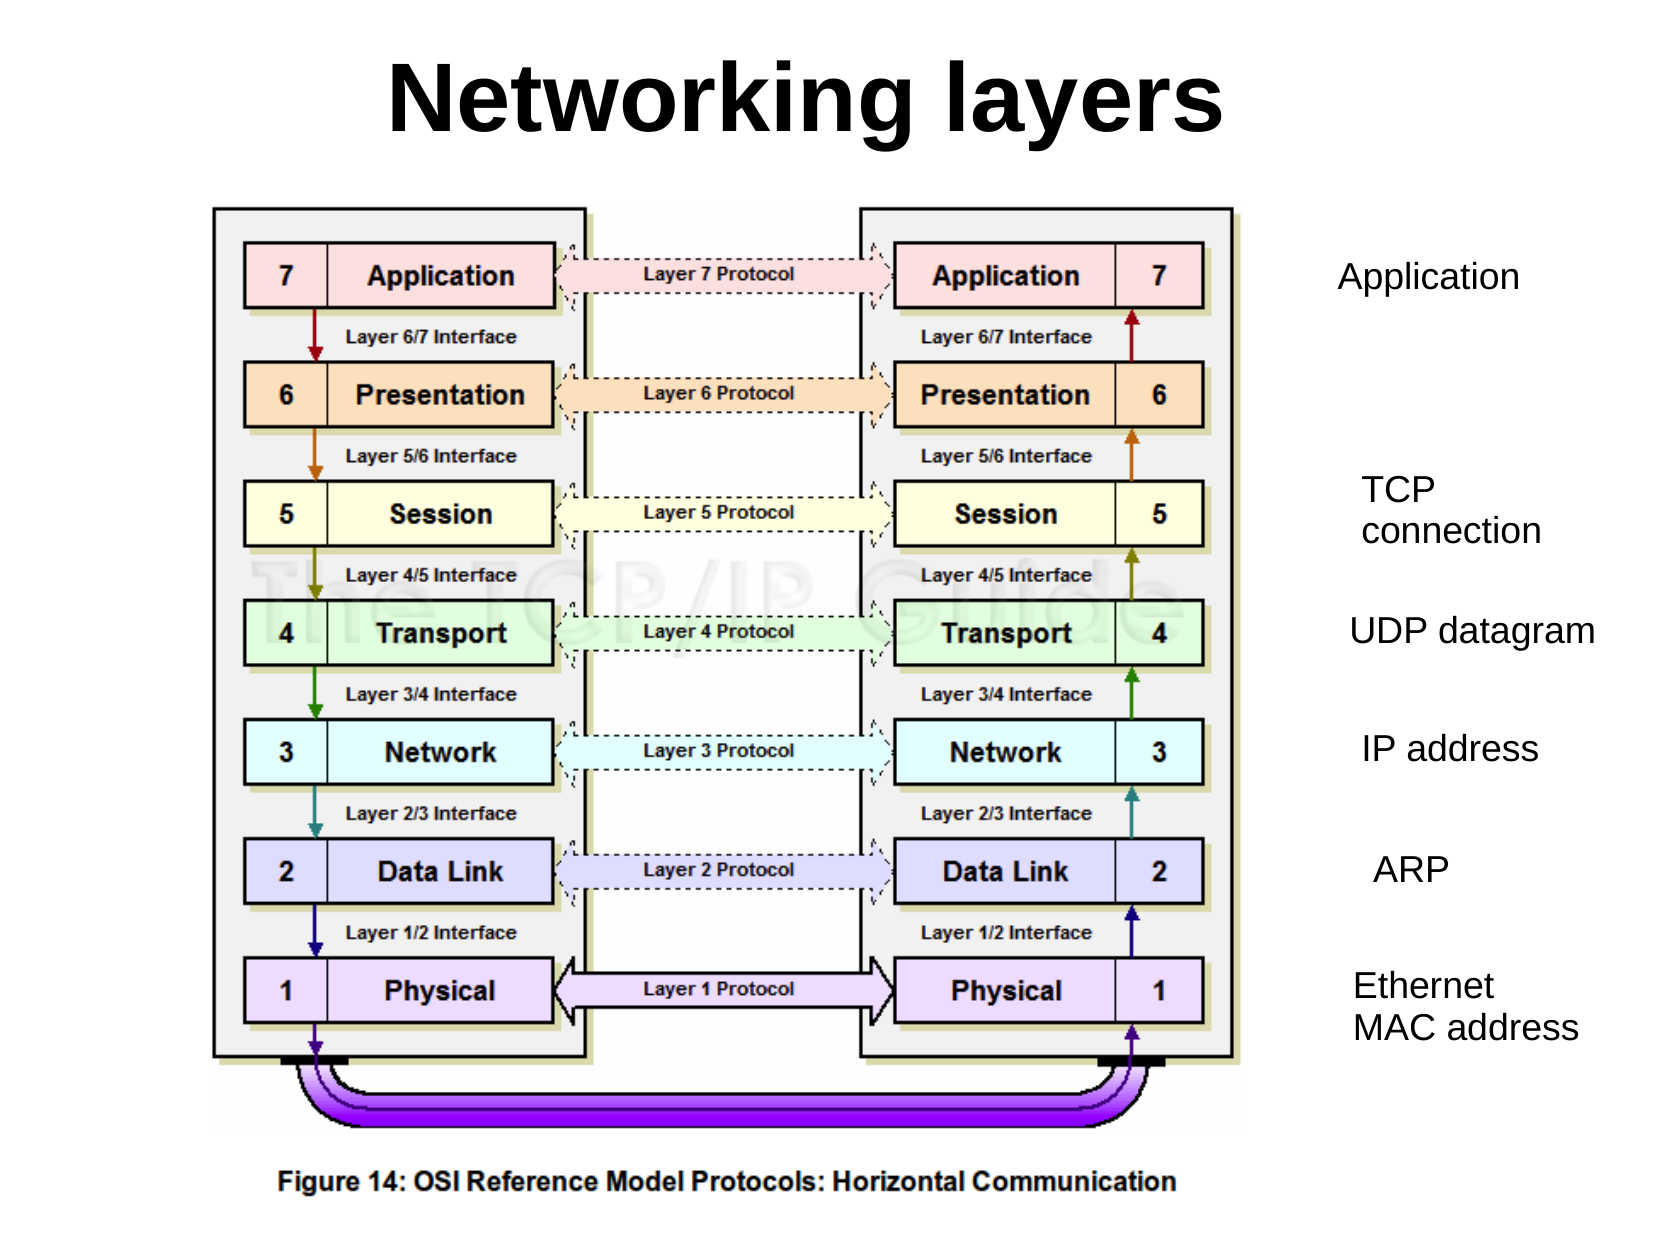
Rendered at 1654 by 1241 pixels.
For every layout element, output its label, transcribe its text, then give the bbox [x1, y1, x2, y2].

picture [206, 199, 1251, 1205]
text_box ARP [1358, 840, 1615, 898]
text_box Ethernet MAC address [1338, 956, 1595, 1056]
text_box UDP datagram [1334, 602, 1612, 660]
text_box TCP connection [1346, 460, 1617, 560]
text_box IP address [1346, 720, 1555, 778]
title Networking layers [187, 42, 1425, 153]
text_box Application [1323, 248, 1536, 305]
